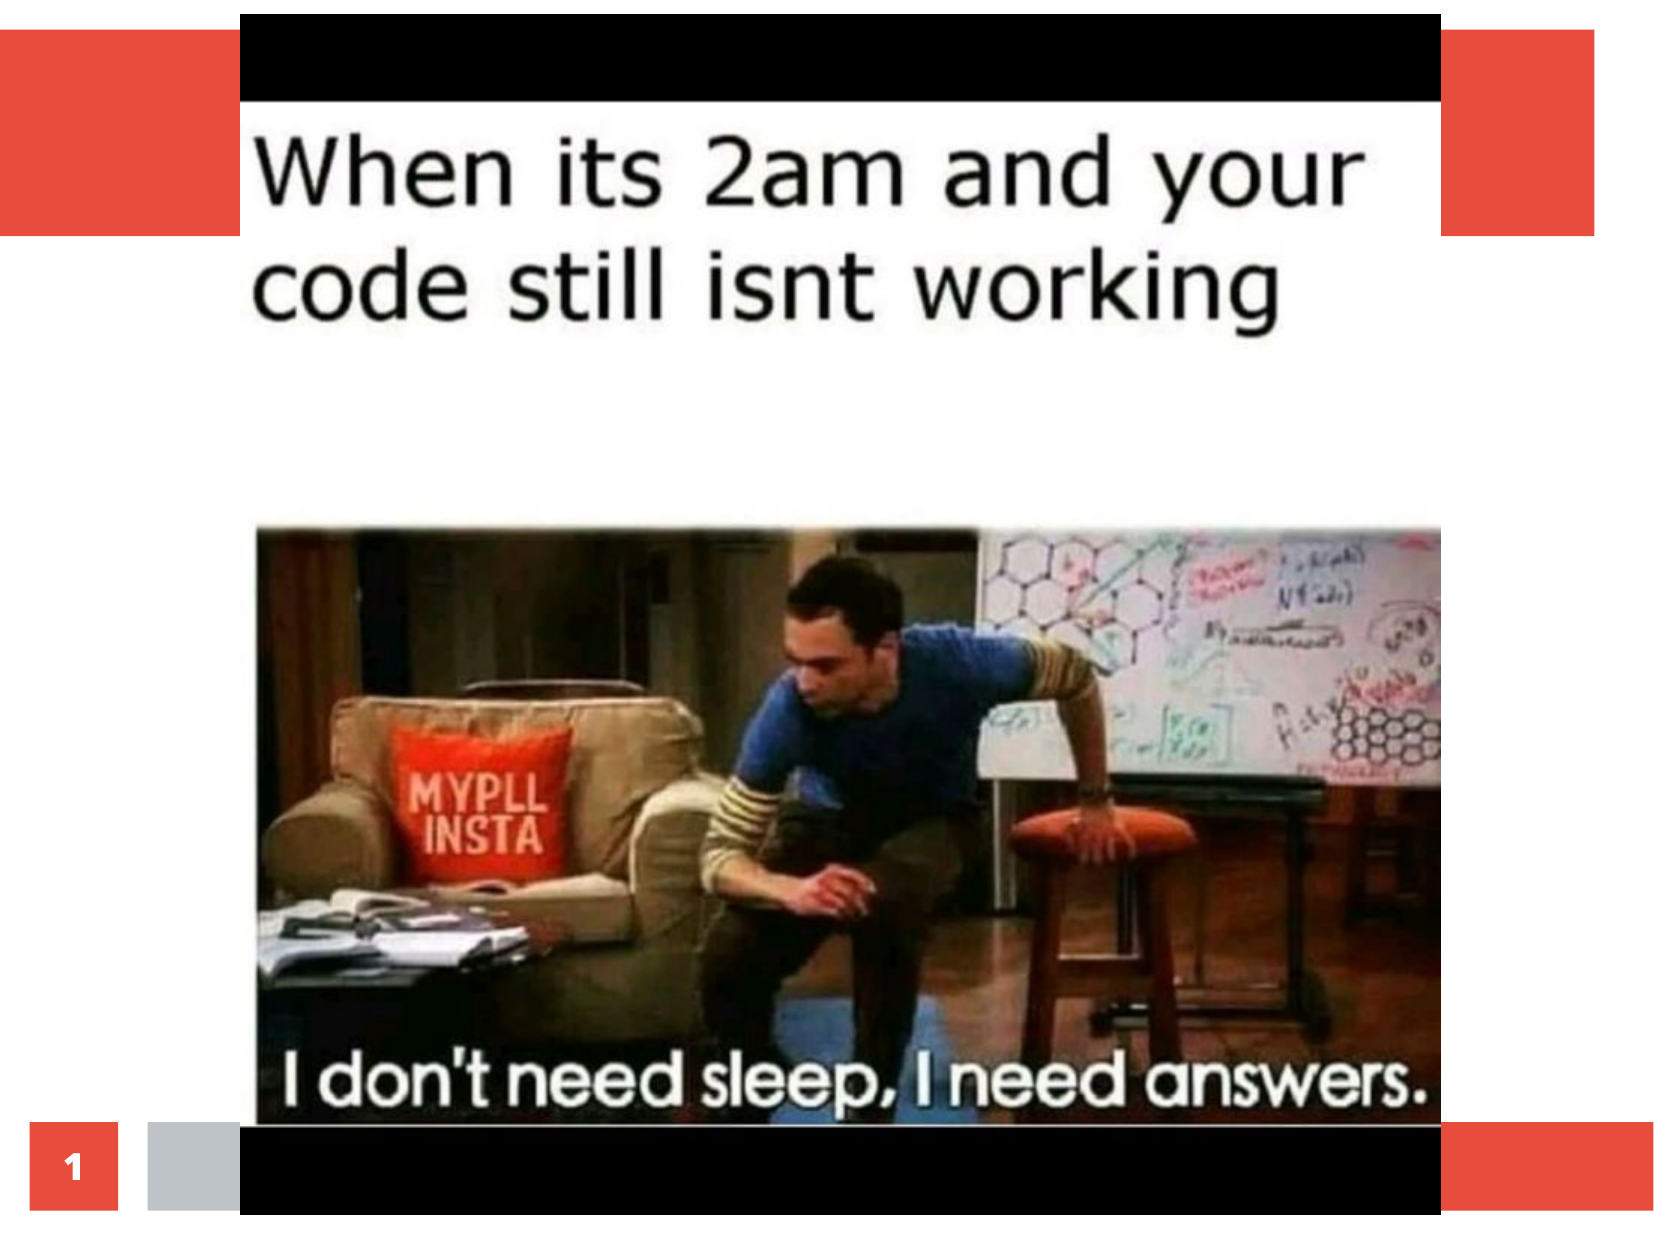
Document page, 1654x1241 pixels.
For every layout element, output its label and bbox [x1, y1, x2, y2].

picture [240, 14, 1441, 1216]
